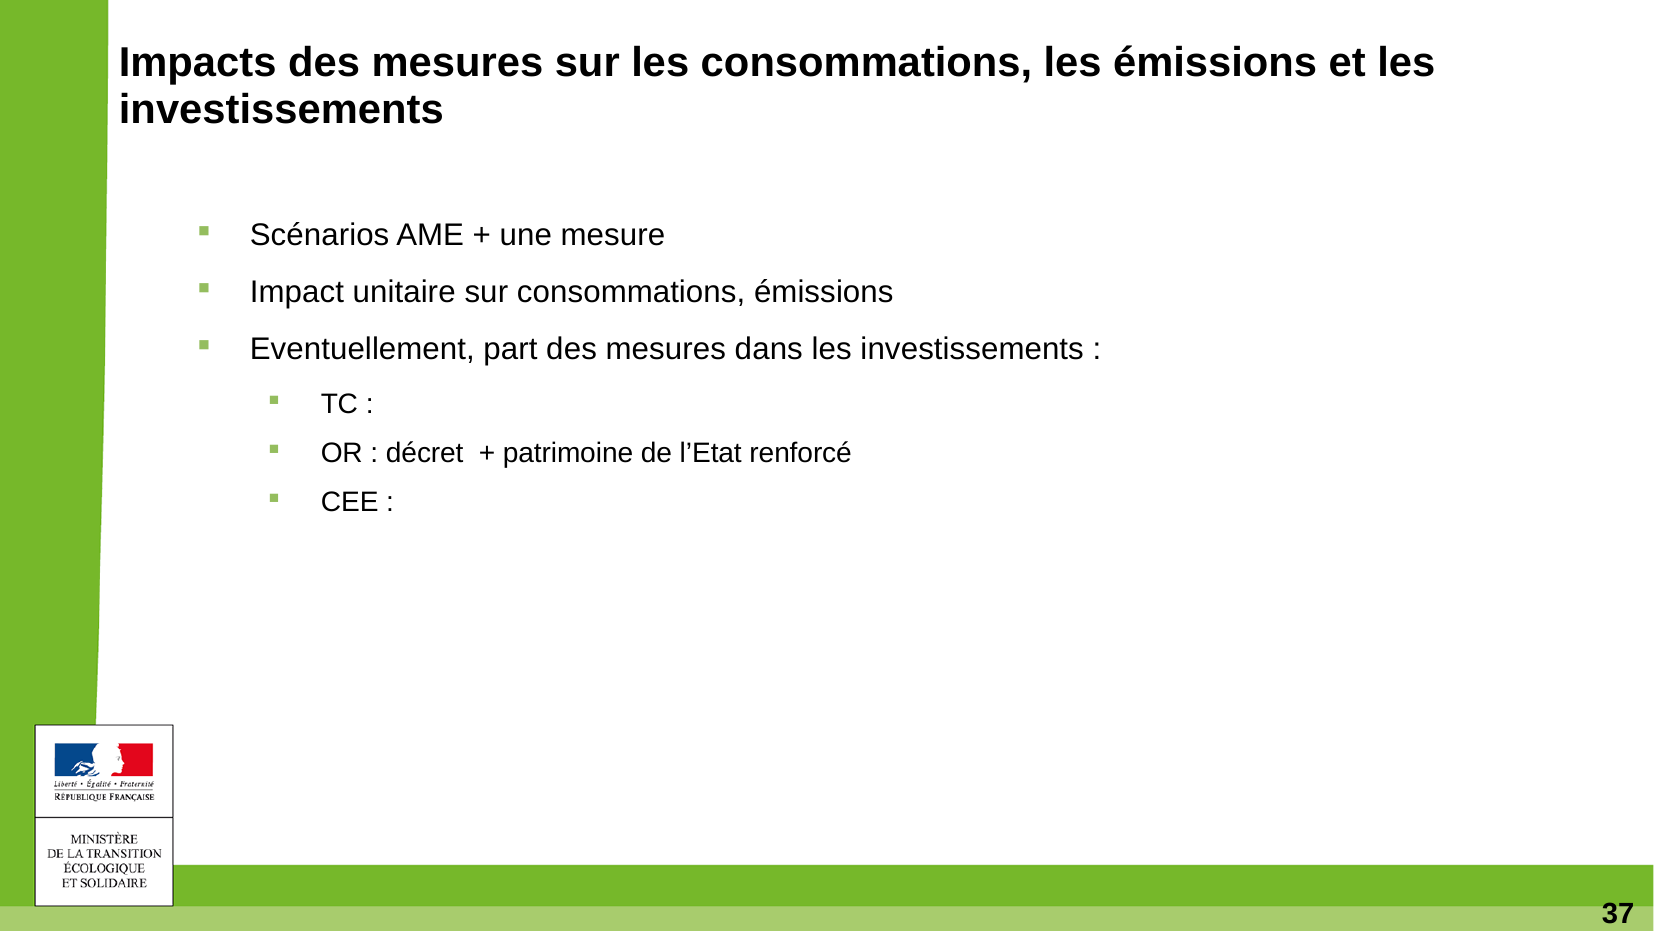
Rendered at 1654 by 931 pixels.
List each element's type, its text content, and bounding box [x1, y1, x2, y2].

title Impacts des mesures sur les consommations, les émissions et les investissements [118, 25, 1608, 145]
picture [0, 0, 1654, 931]
list Scénarios AME + une mesure Impact unitaire sur consommations, émissions Eventuellement, part des mesures dans les investissements : TC : OR : décret + patrimoine de l’Etat renforcé CEE : [179, 217, 1509, 758]
